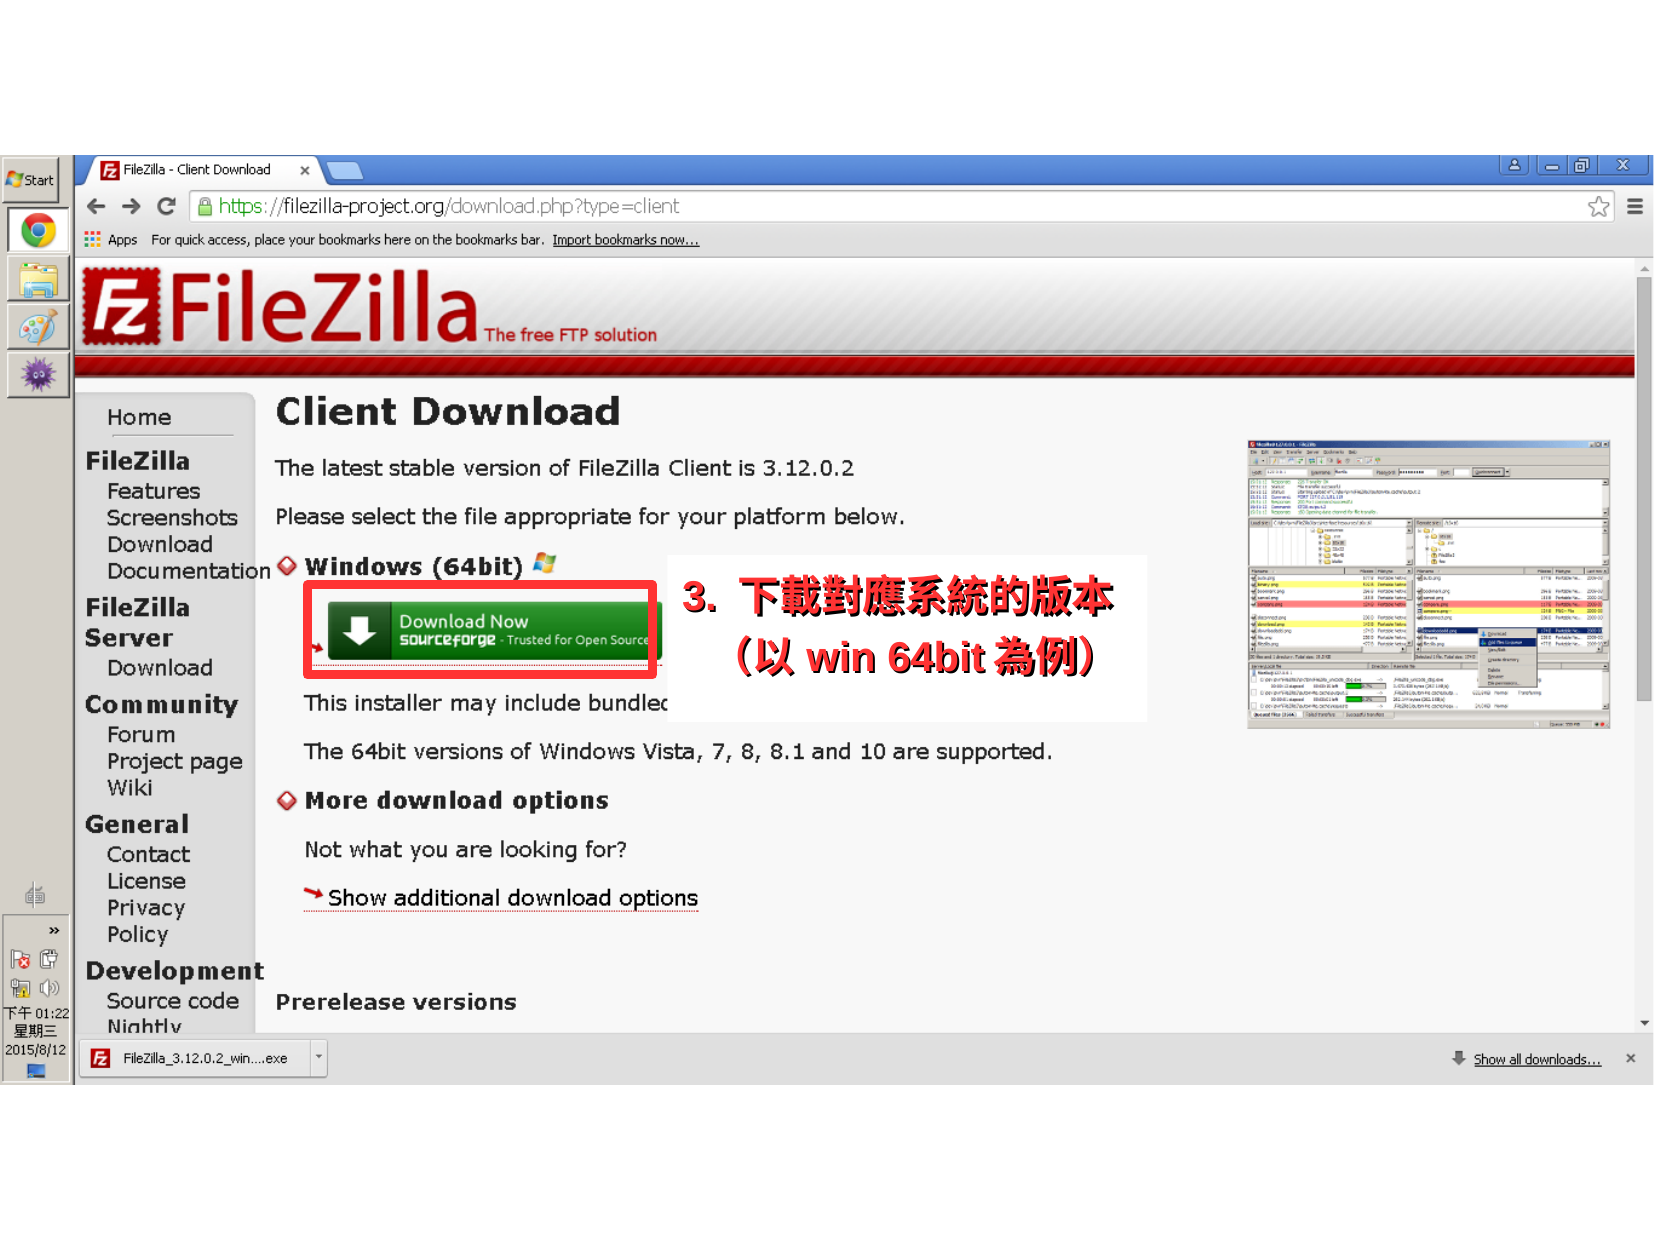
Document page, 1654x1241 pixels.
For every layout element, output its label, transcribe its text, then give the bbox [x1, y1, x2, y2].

picture [0, 155, 1654, 1085]
text_box 3. 下載對應系統的版本 （以win 64bit為例） [667, 554, 1148, 723]
